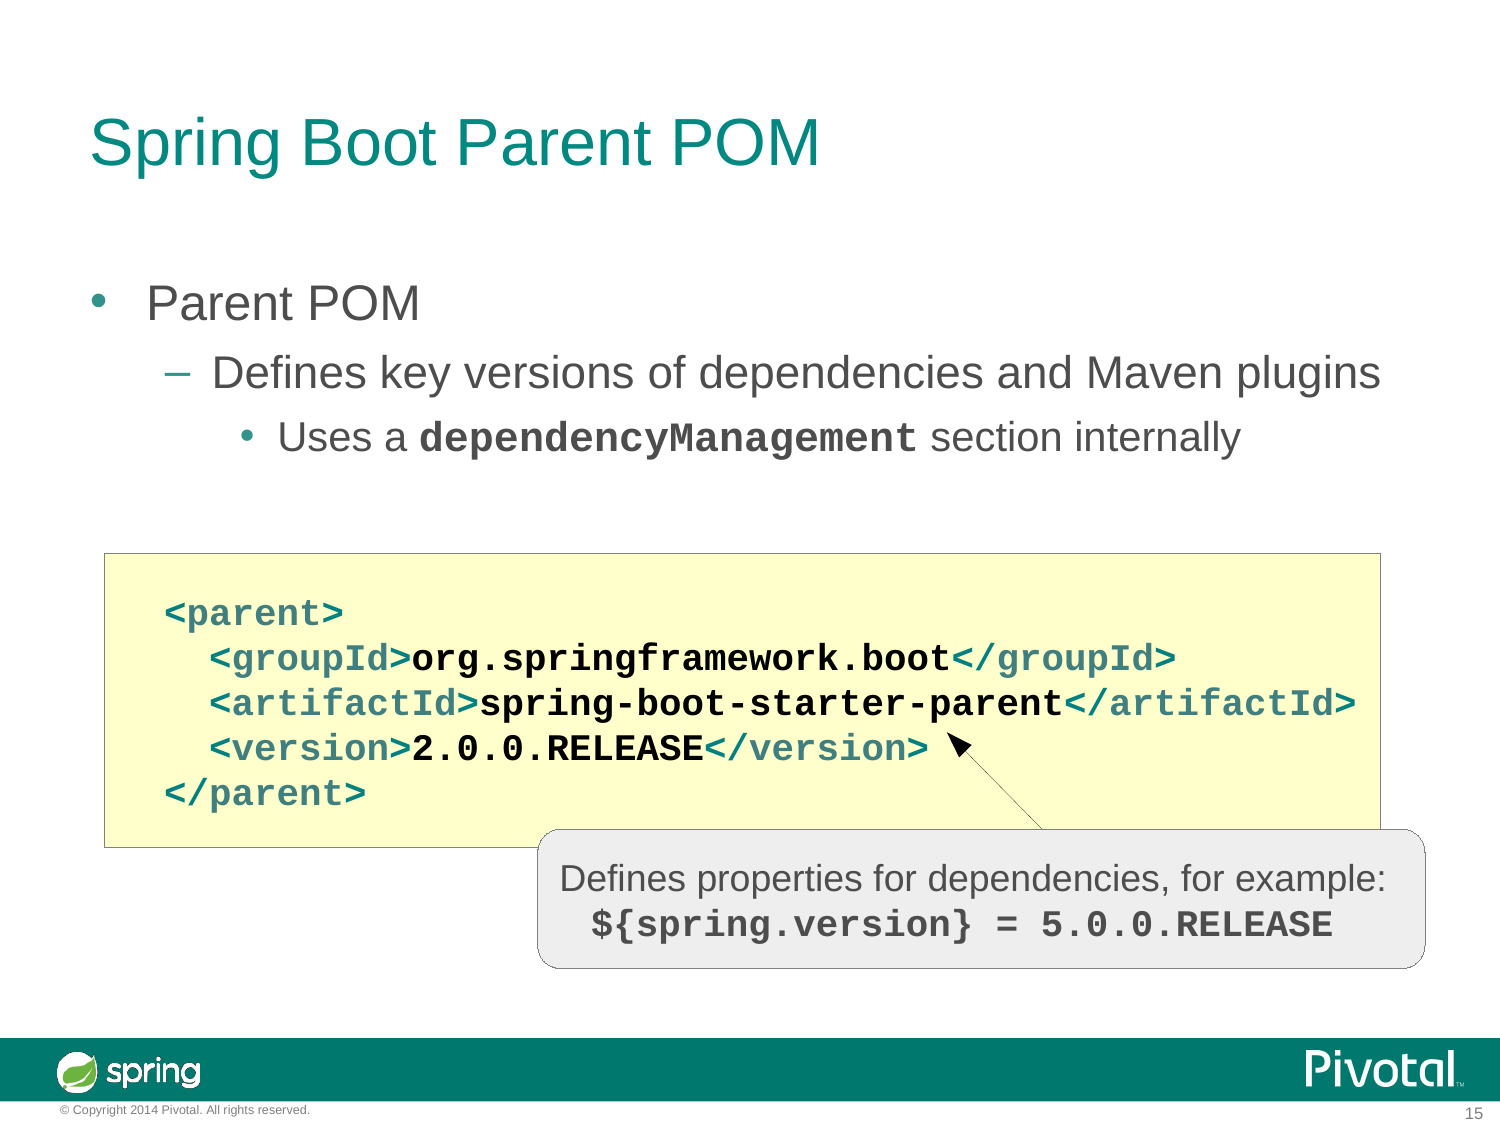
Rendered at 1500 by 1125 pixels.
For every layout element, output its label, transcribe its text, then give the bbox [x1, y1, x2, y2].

text_box Defines properties for dependencies, for example: ${spring.version} = 5.0.0.RELEASE [537, 829, 1426, 969]
text_box <parent> <groupId>org.springframework.boot</groupId> <artifactId>spring-boot-starter-parent</artifactId> <version>2.0.0.RELEASE</version> </parent> [104, 553, 1381, 848]
list Parent POM Defines key versions of dependencies and Maven plugins Uses a dependencyManagement section internally [75, 262, 1426, 931]
picture [32, 1041, 210, 1103]
picture [1306, 1050, 1464, 1087]
title Spring Boot Parent POM [75, 45, 1426, 233]
